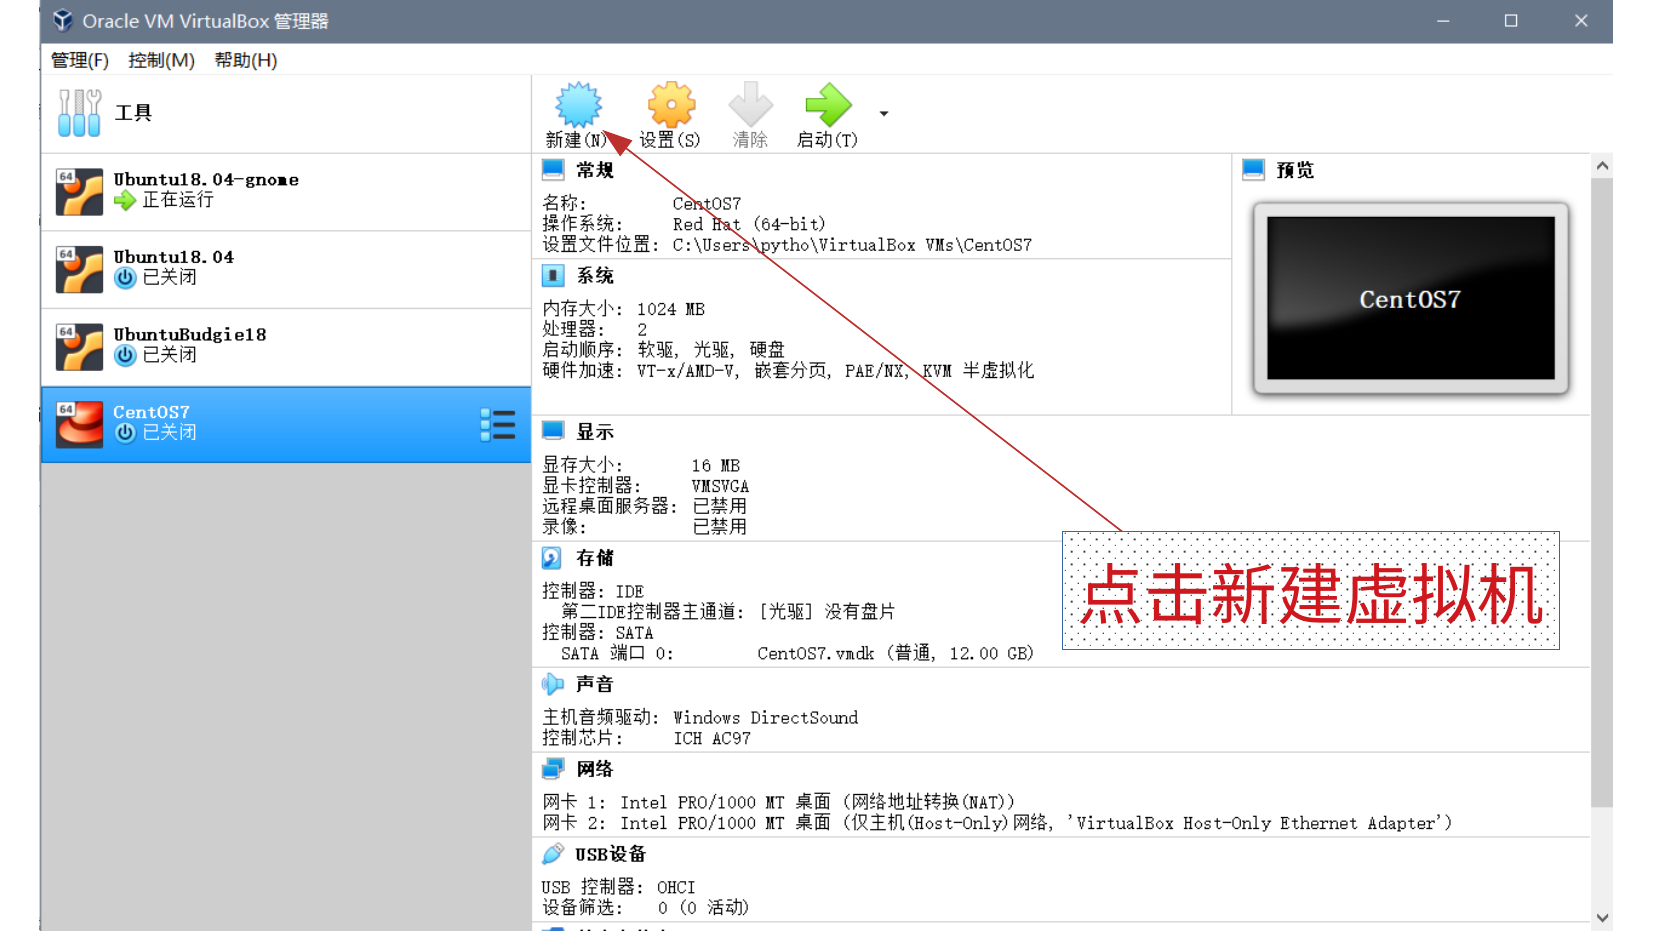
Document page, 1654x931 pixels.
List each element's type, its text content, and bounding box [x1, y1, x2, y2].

text_box 点击新建虚拟机 [1062, 531, 1560, 650]
picture [39, 0, 1613, 931]
